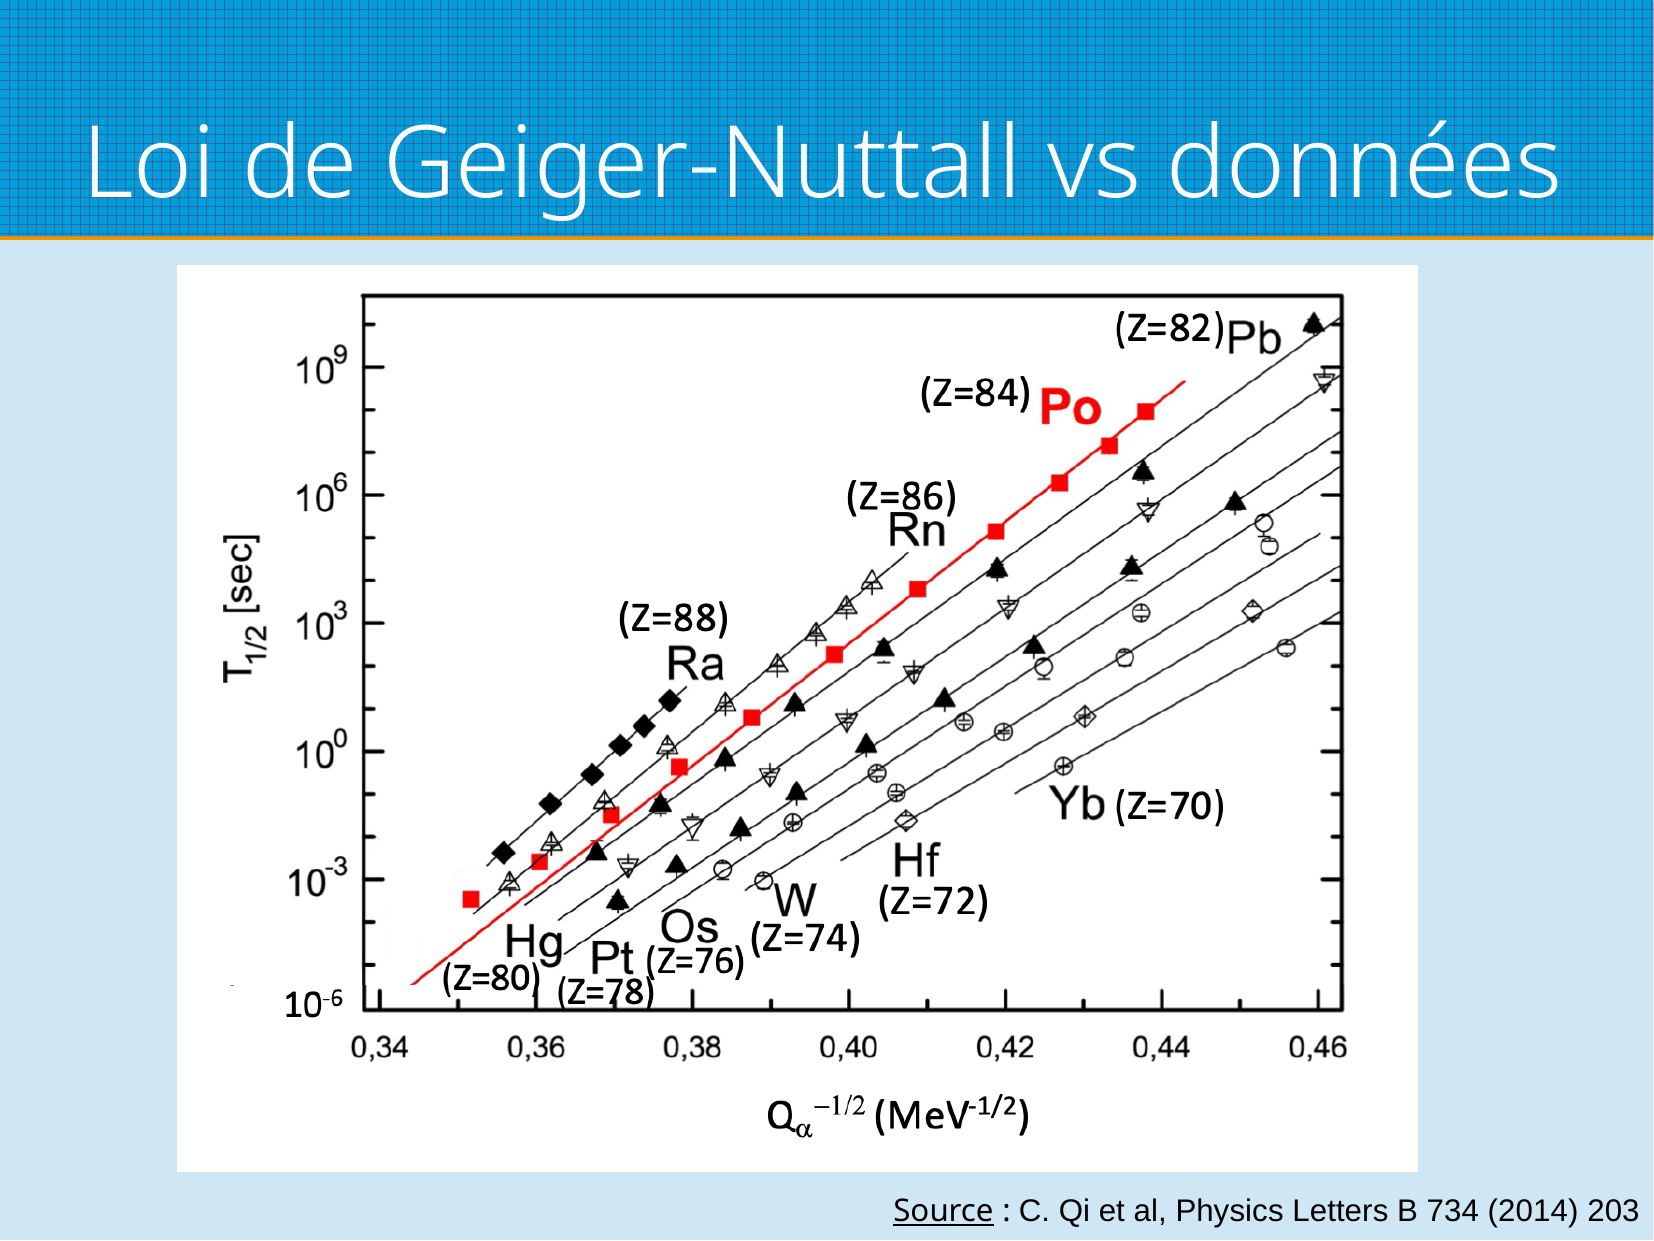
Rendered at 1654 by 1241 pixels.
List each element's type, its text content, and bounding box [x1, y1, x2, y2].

picture [177, 265, 1418, 1172]
title Loi de Geiger-Nuttall vs données [82, 19, 1571, 227]
text_box Source : C. Qi et al, Physics Letters B 734 (2014) 203 [887, 1183, 1632, 1235]
